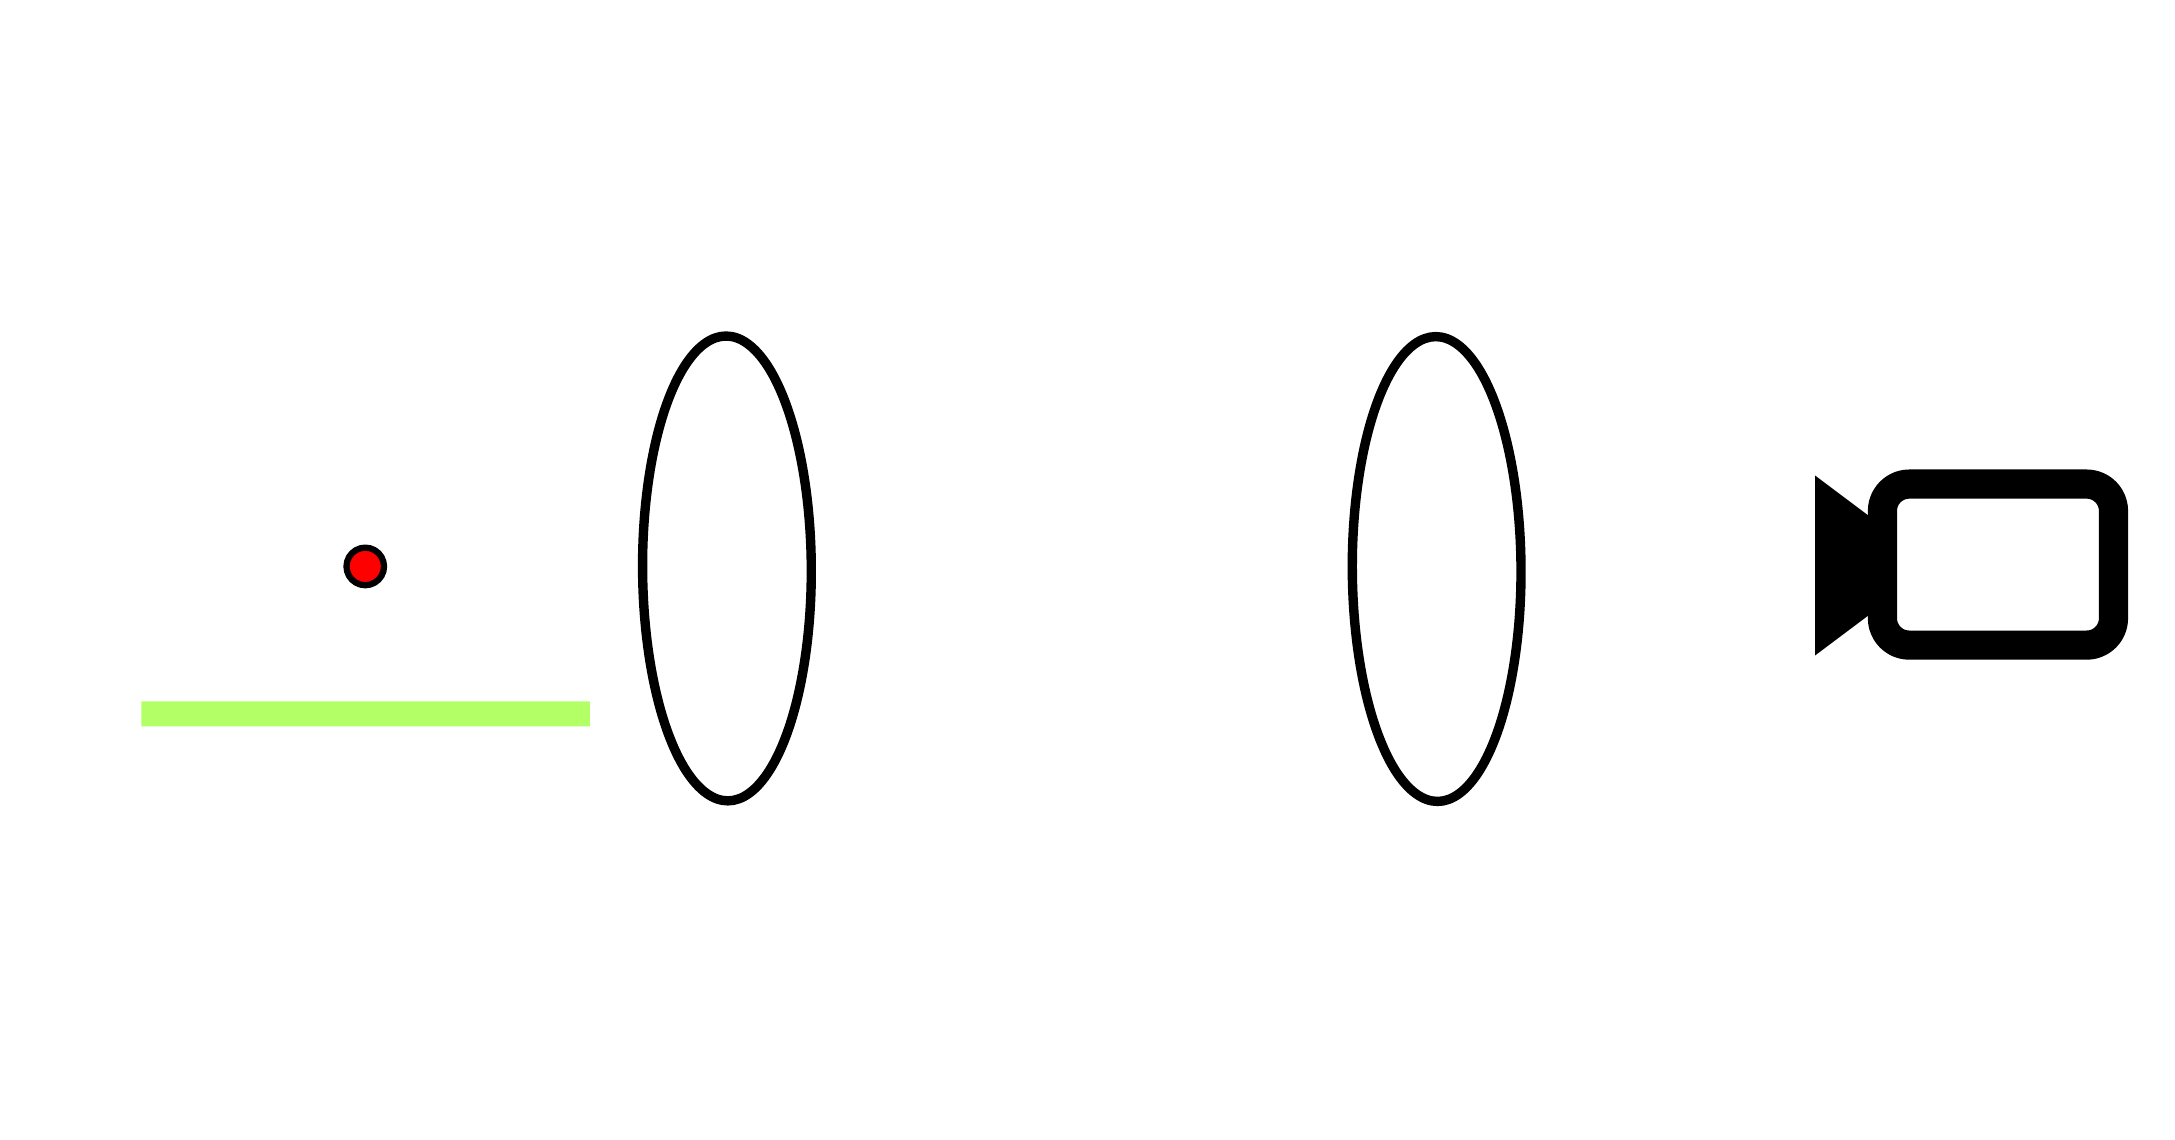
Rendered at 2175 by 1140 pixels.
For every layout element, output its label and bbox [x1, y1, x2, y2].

text_box [1815, 475, 1876, 656]
text_box [346, 547, 385, 586]
text_box [1352, 336, 1522, 802]
text_box [642, 336, 812, 801]
text_box [1882, 484, 2114, 646]
